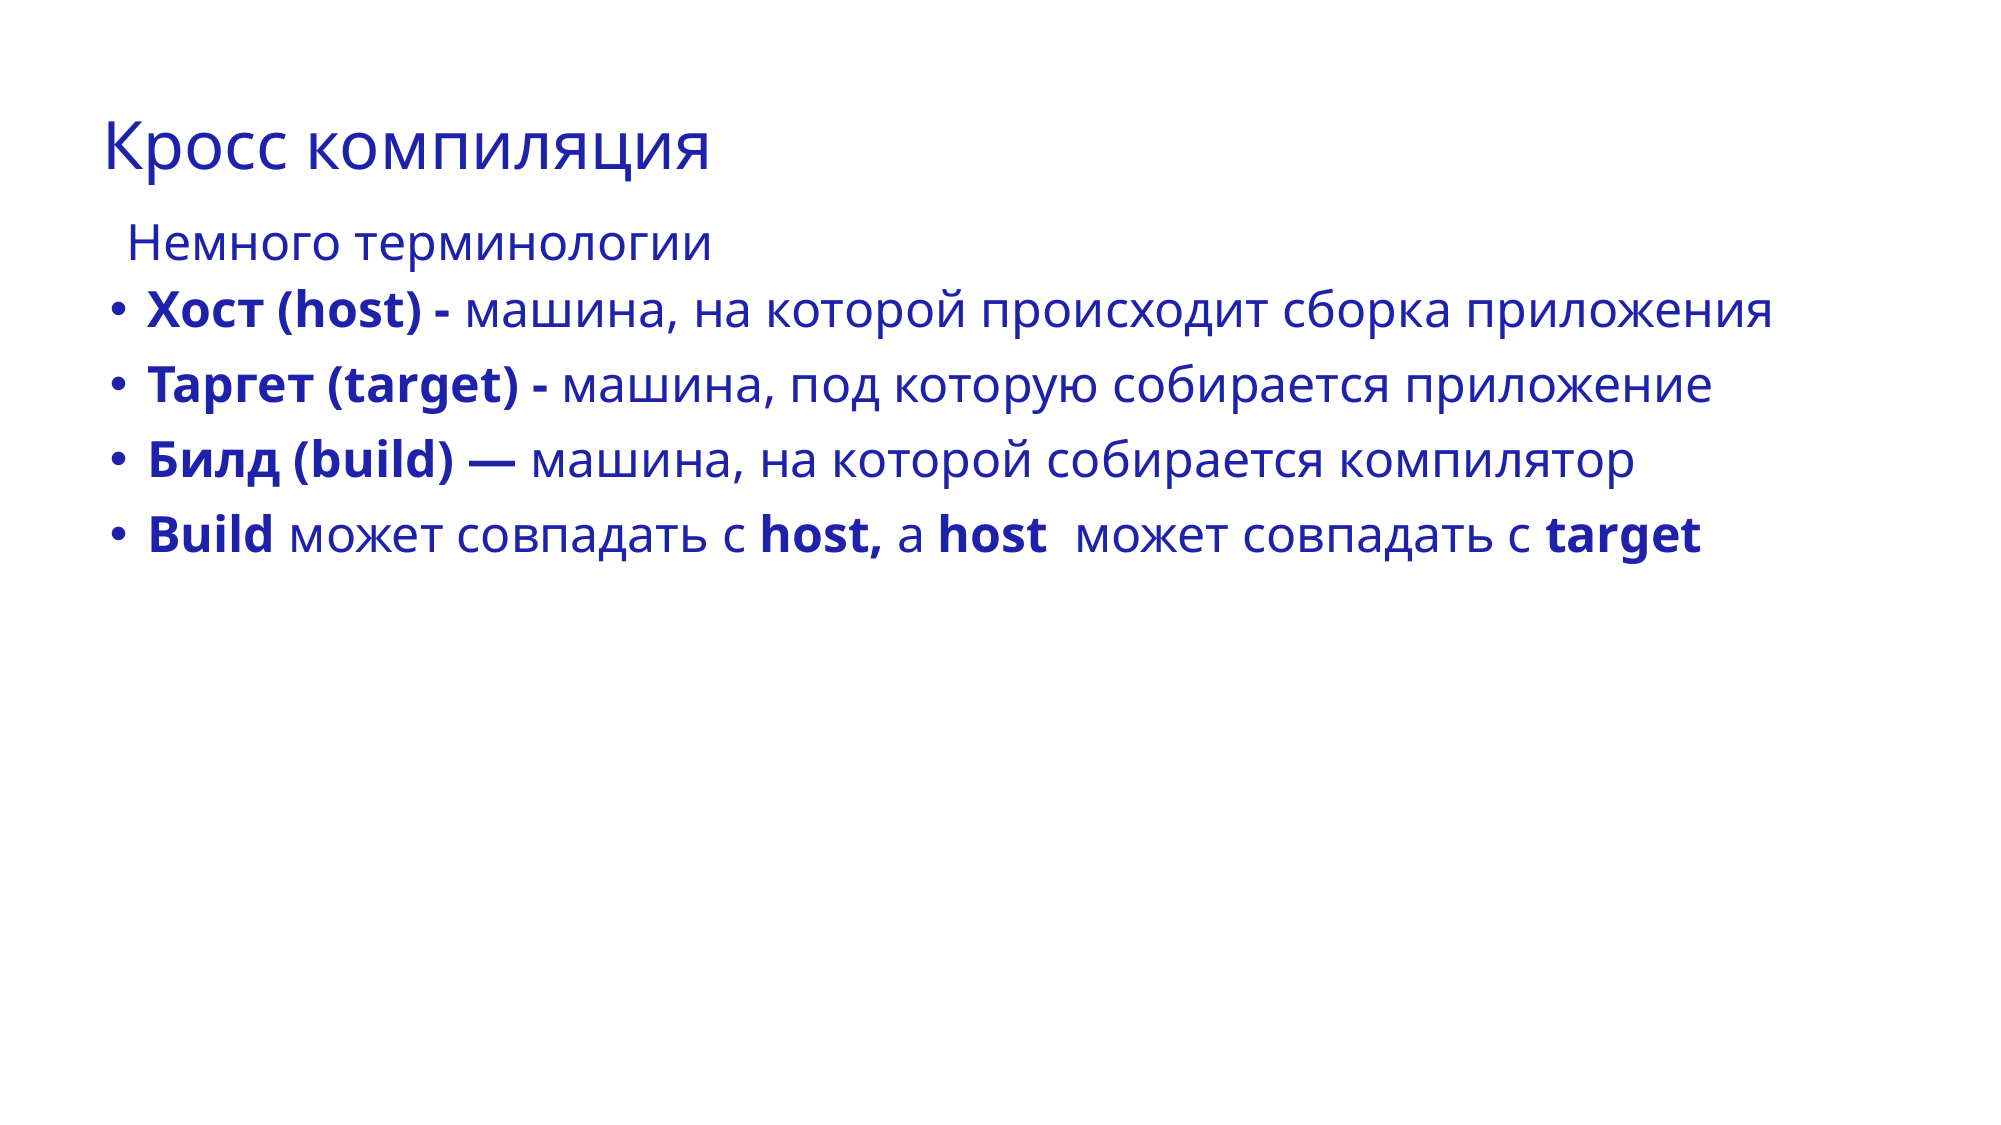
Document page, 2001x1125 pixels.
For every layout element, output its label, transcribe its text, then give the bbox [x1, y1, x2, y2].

list Хост (host) - машина, на которой происходит сборка приложения Таргет (target) - машина, под которую собирается приложение Билд (build) — машина, на которой собирается компилятор Build может совпадать с host, а host может совпадать с target [109, 284, 1817, 1077]
list Немного терминологии [88, 217, 1796, 308]
title Кросс компиляция [102, 109, 1646, 205]
